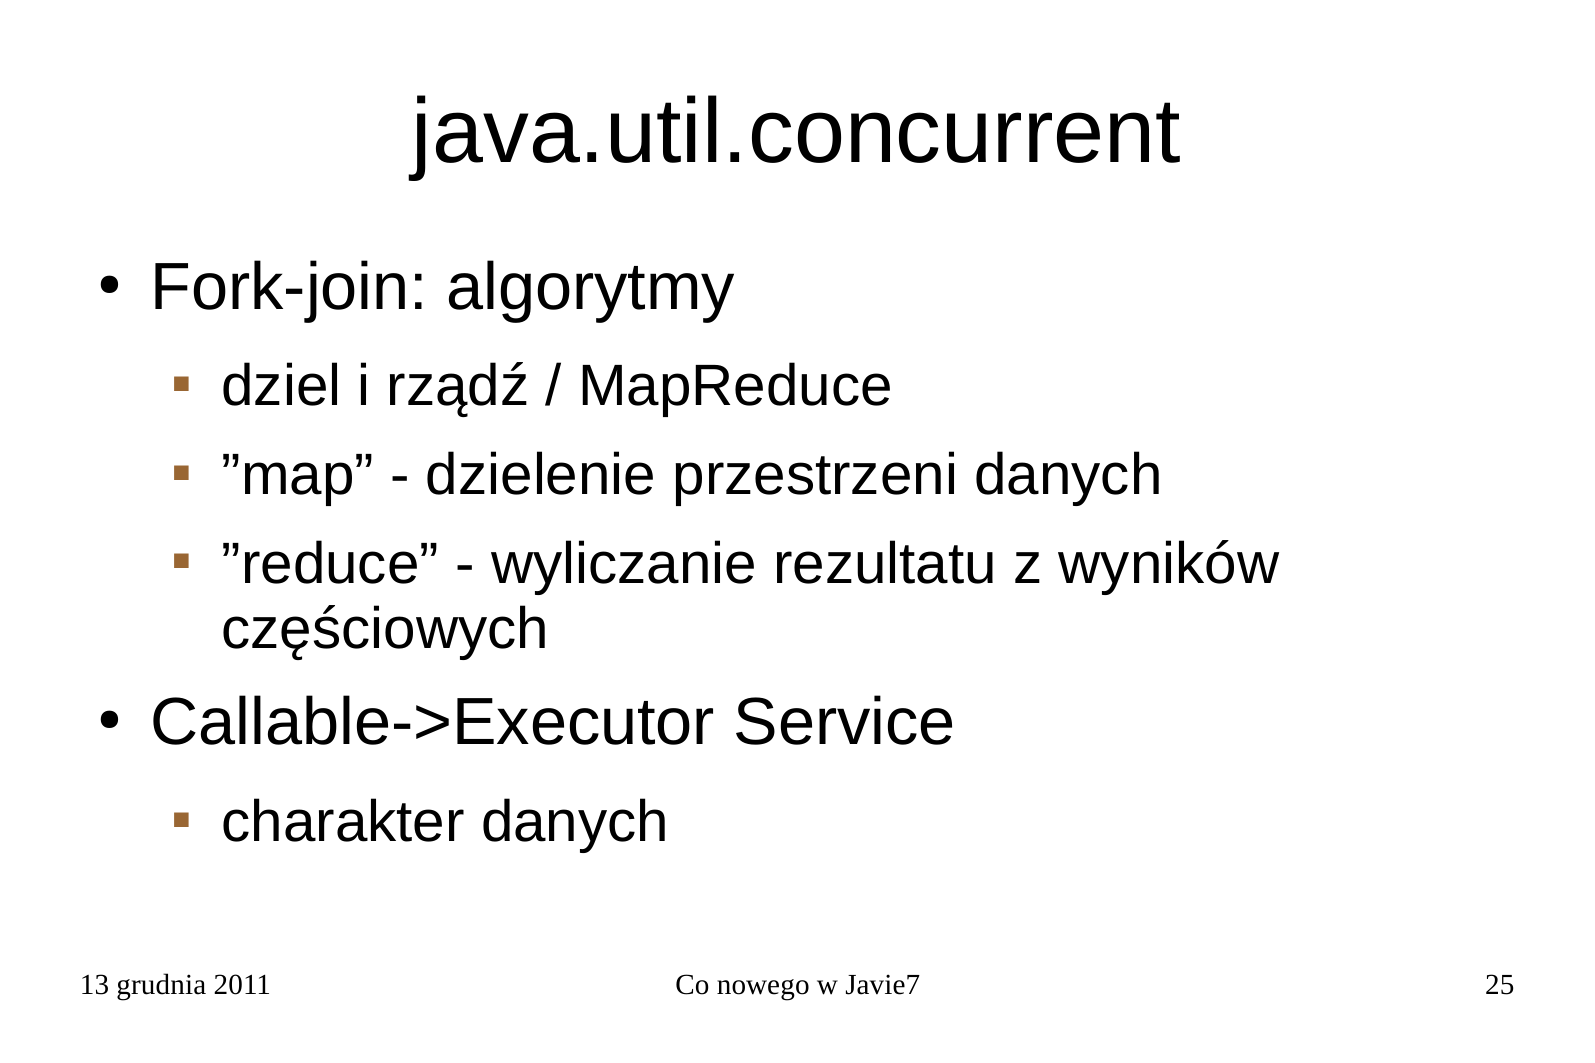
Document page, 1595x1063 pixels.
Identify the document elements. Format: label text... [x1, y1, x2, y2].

title java.util.concurrent [79, 42, 1515, 220]
list Fork-join: algorytmy dziel i rządź / MapReduce ”map” - dzielenie przestrzeni danych ”reduce” - wyliczanie rezultatu z wyników częściowych Callable->Executor Service charakter danych [79, 248, 1515, 945]
